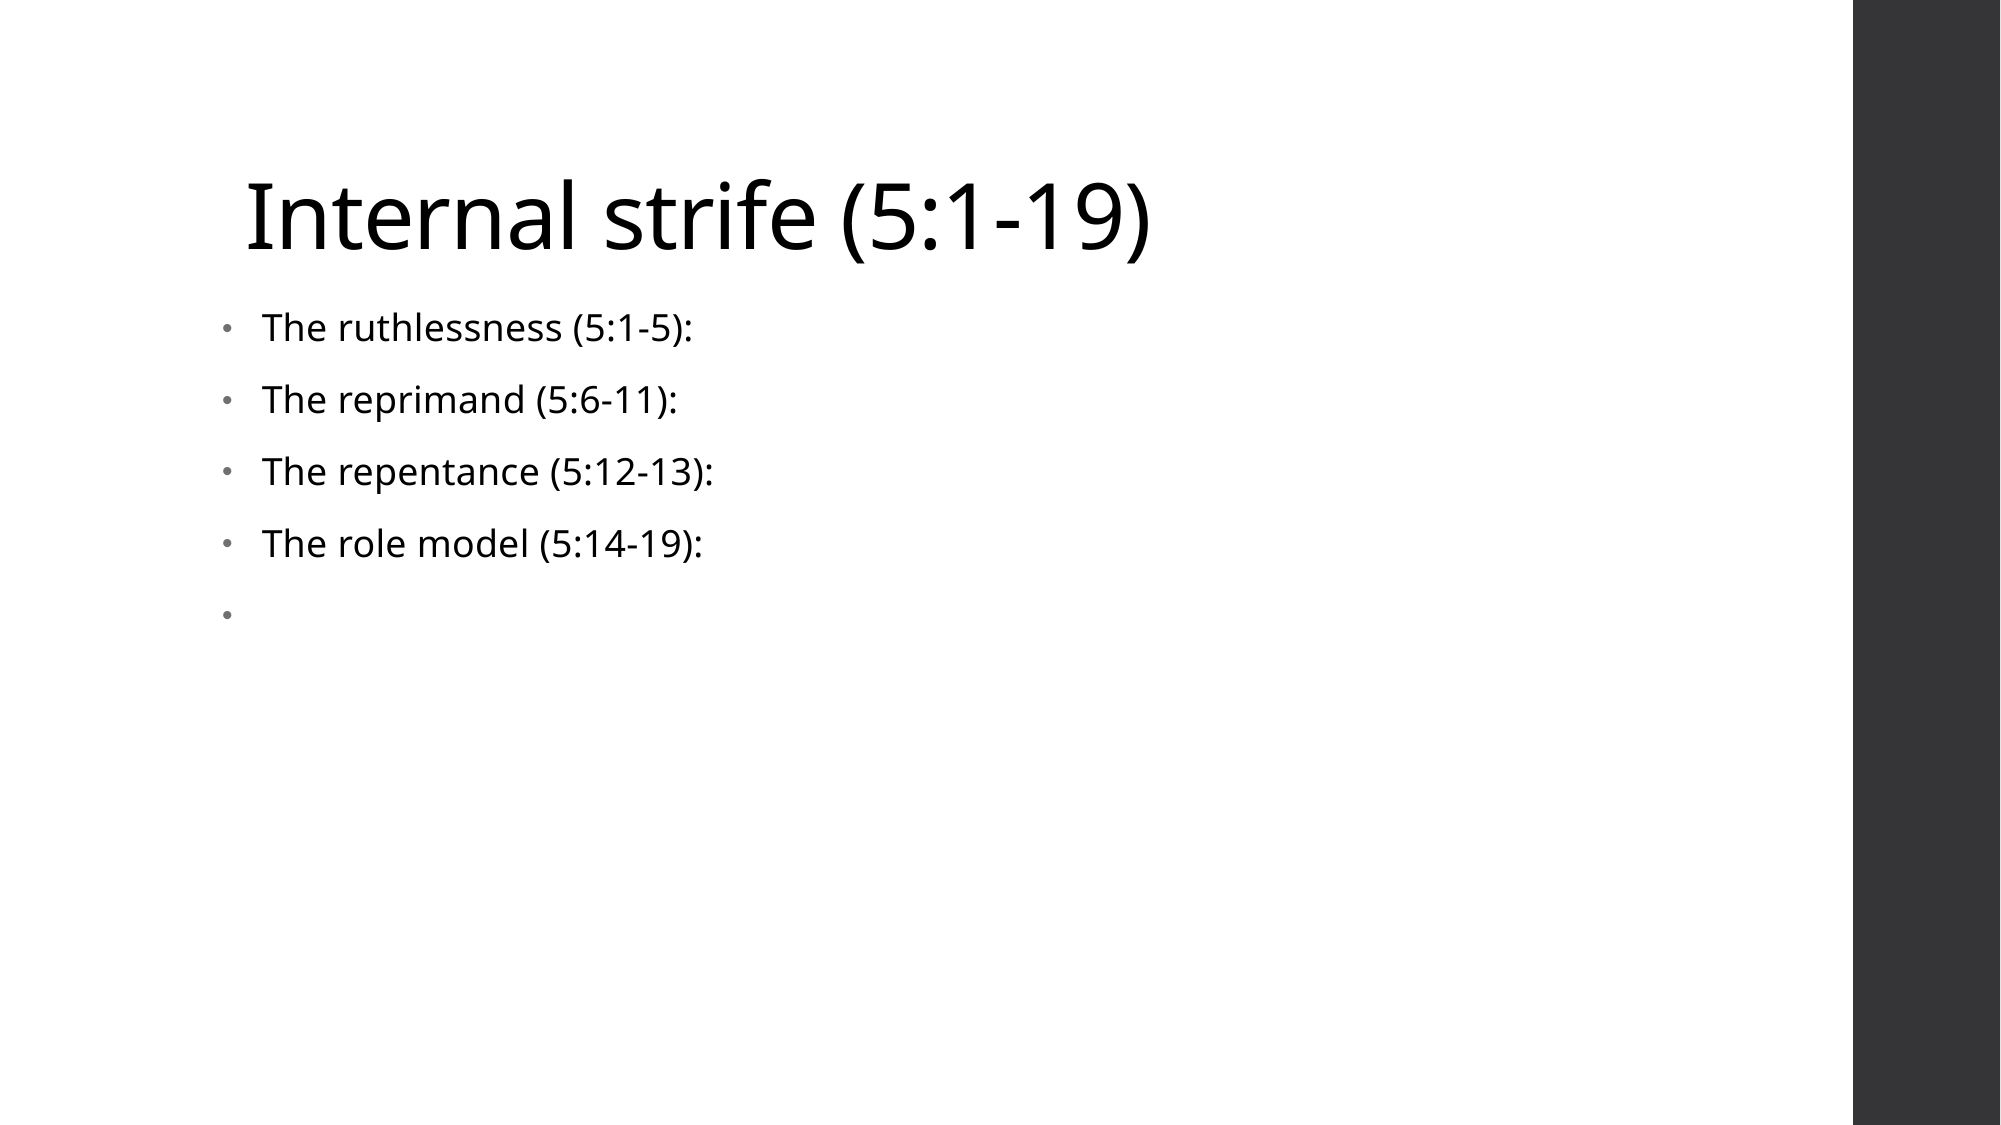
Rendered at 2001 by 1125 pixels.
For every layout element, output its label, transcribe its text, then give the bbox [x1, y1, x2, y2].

list The ruthlessness (5:1-5): The reprimand (5:6-11): The repentance (5:12-13): The role model (5:14-19): [206, 299, 1617, 1014]
title Internal strife (5:1-19) [206, 60, 1797, 278]
